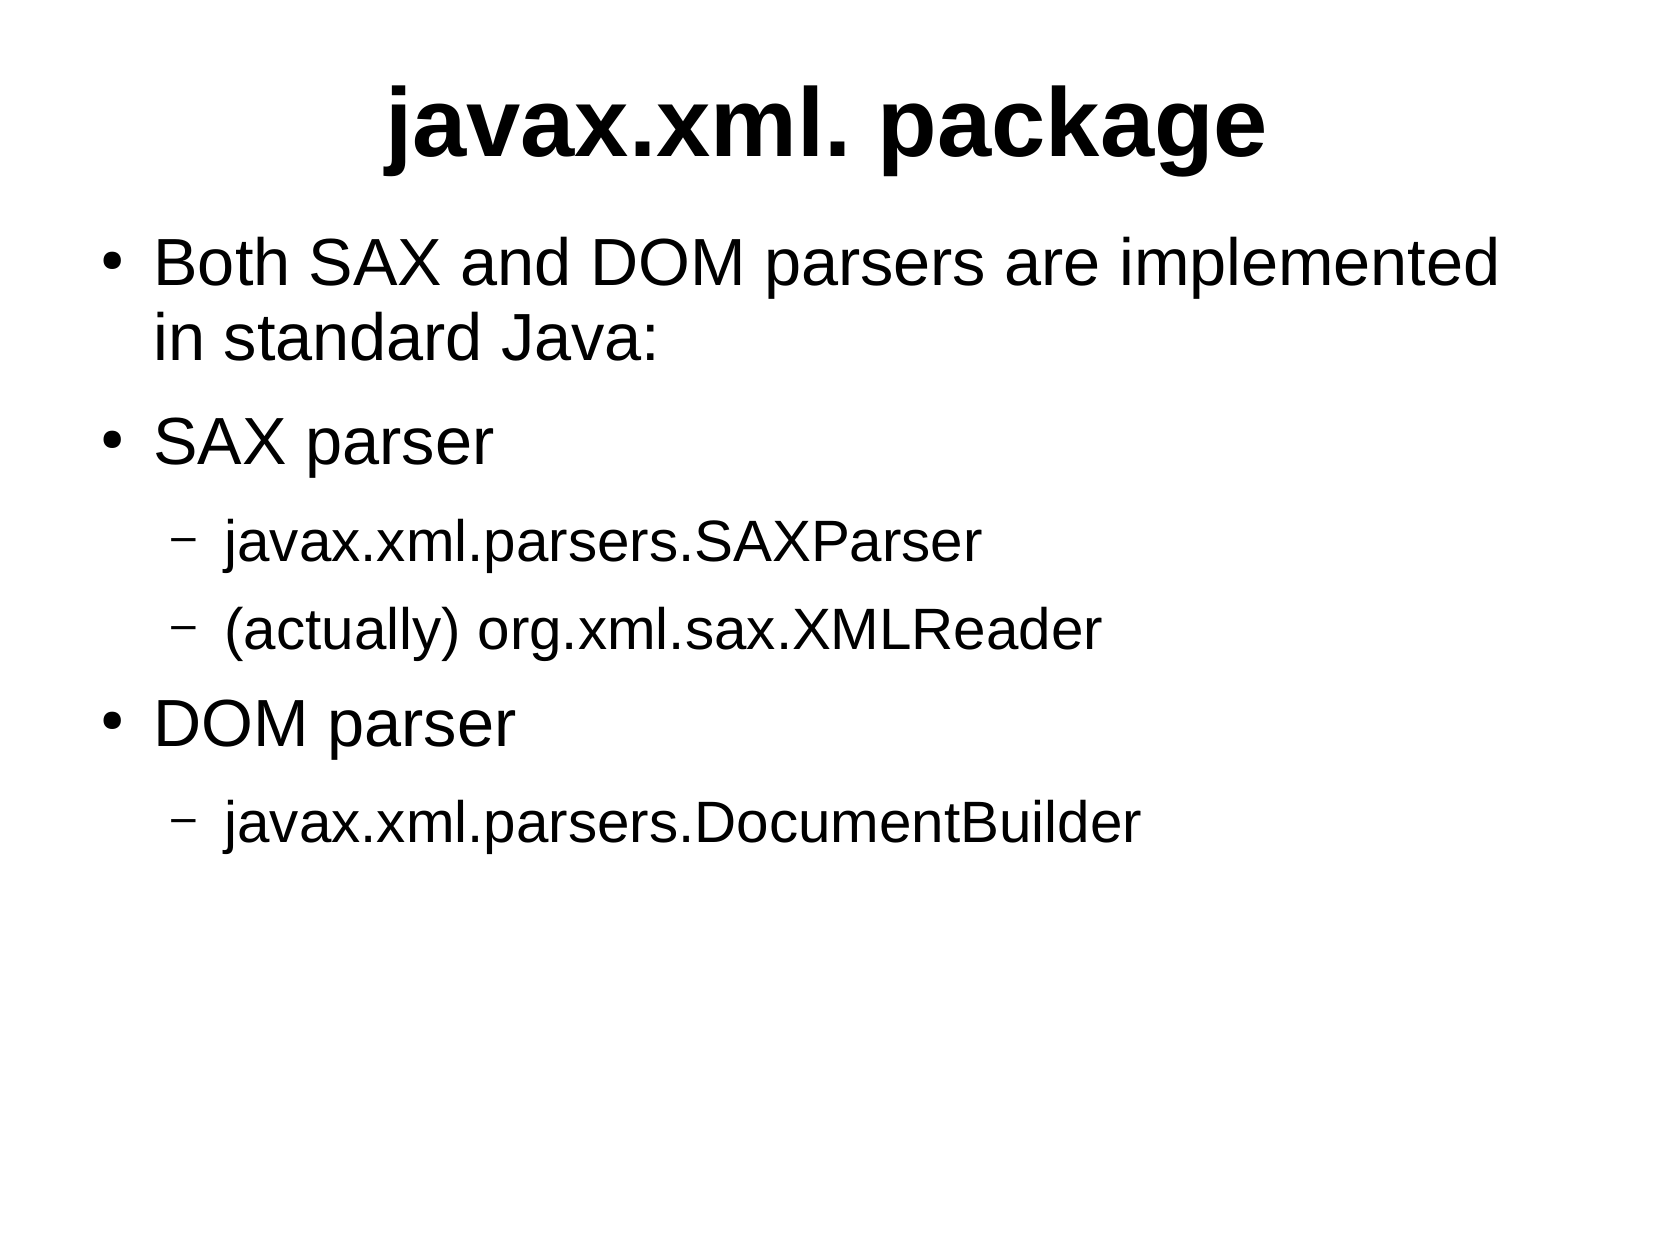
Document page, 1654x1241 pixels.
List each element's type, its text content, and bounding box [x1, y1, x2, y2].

title javax.xml. package [82, 49, 1571, 196]
list Both SAX and DOM parsers are implemented in standard Java: SAX parser javax.xml.parsers.SAXParser (actually) org.xml.sax.XMLReader DOM parser javax.xml.parsers.DocumentBuilder [82, 225, 1538, 1186]
